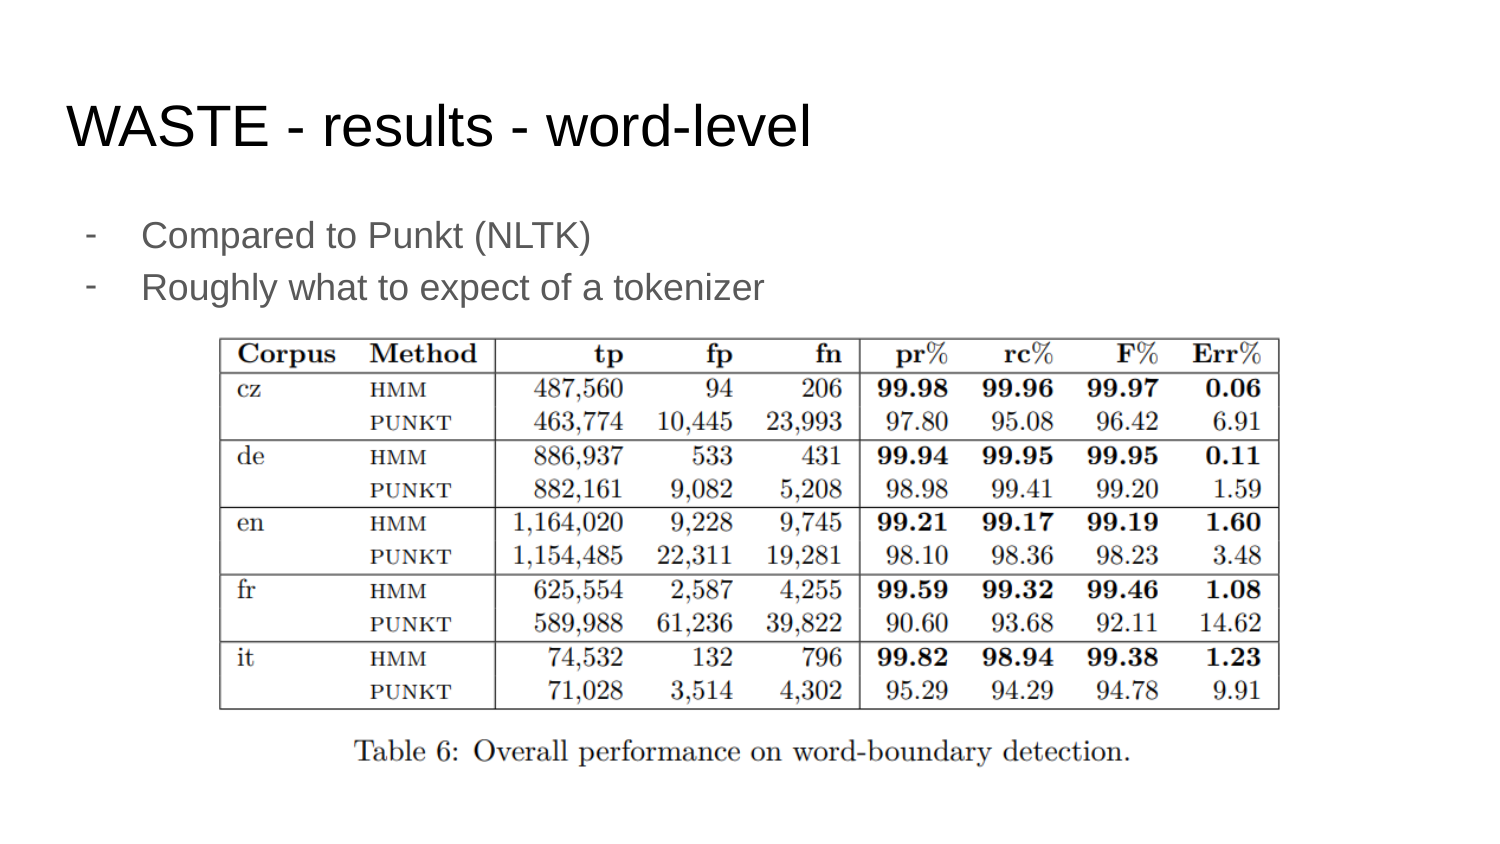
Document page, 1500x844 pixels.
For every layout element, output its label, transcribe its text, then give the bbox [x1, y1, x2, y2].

list Compared to Punkt (NLTK) Roughly what to expect of a tokenizer [51, 189, 1449, 328]
picture [192, 315, 1308, 782]
title WASTE - results - word-level [51, 72, 1449, 167]
